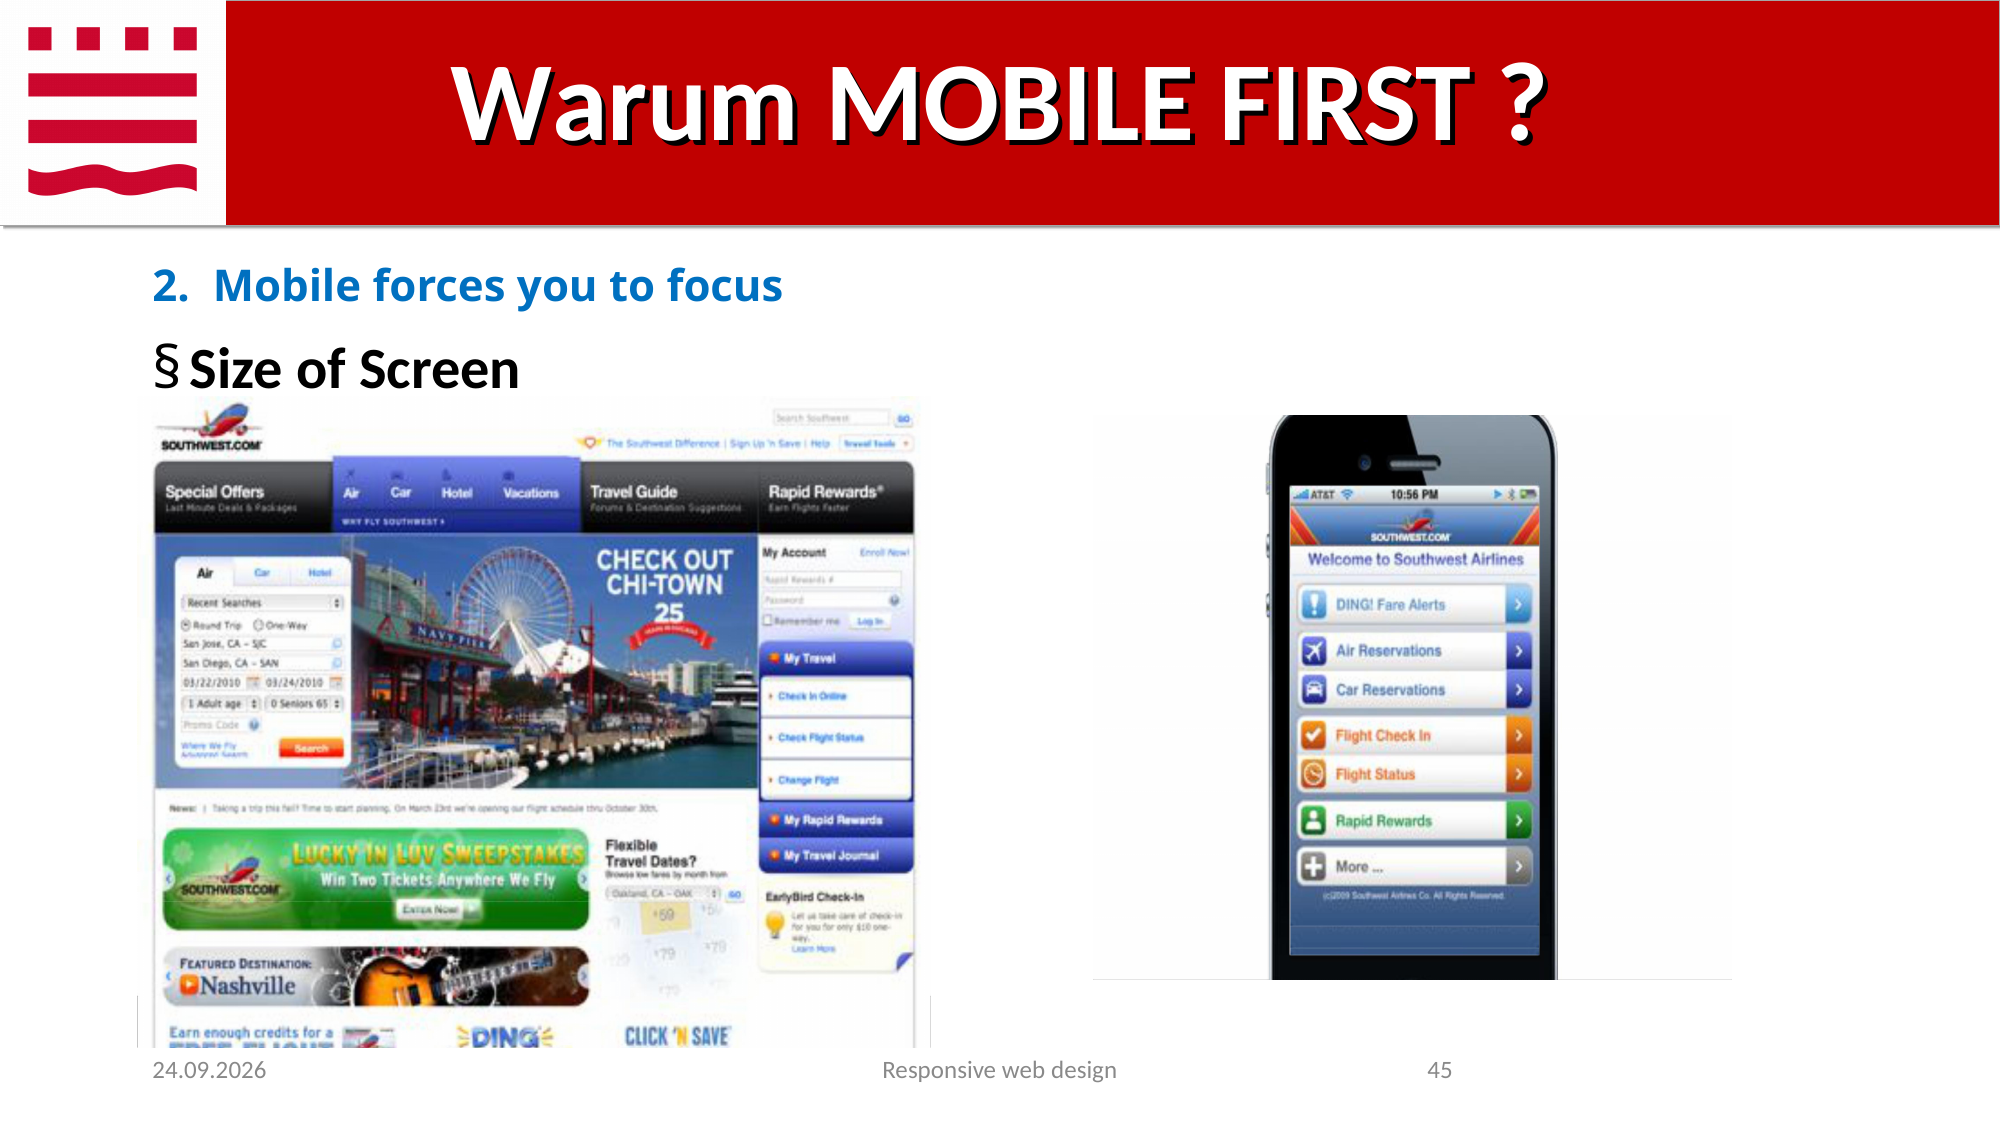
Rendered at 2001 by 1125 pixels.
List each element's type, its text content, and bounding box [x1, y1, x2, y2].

text_box [1412, 1042, 1863, 1103]
text_box 2017/4/30 [137, 1042, 588, 1103]
list Size of Screen [137, 330, 1863, 1014]
text_box Responsive web design [662, 1042, 1338, 1103]
picture [137, 396, 931, 1048]
title 2. Mobile forces you to focus [137, 255, 1777, 330]
picture [1093, 415, 1732, 980]
picture [0, 0, 226, 225]
text_box Warum MOBILE FIRST ? [226, 0, 2000, 225]
